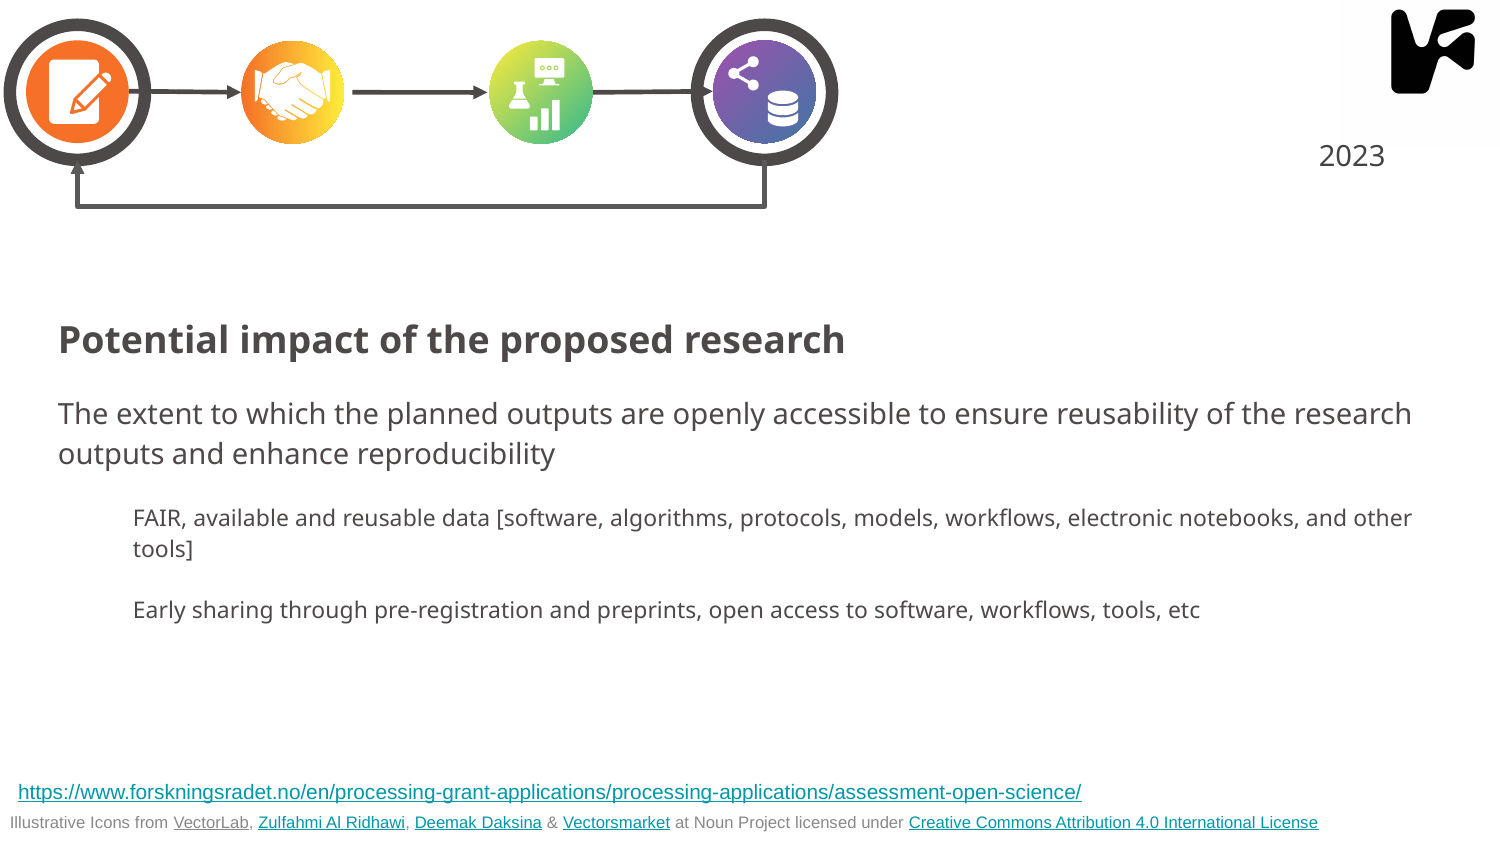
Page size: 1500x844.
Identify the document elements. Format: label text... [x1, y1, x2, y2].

text_box 2023 [1307, 131, 1498, 175]
text_box Potential impact of the proposed research The extent to which the planned outputs are openly accessible to ensure reusability of the research outputs and enhance reproducibility FAIR, available and reusable data [software, algorithms, protocols, models, workflows, electronic notebooks, and other tools] Early sharing through pre-registration and preprints, open access to software, workflows, tools, etc [42, 294, 1458, 763]
text_box [26, 40, 129, 144]
text_box [489, 40, 593, 144]
picture [1338, 0, 1500, 147]
text_box https://www.forskningsradet.no/en/processing-grant-applications/processing-applications/assessment-open-science/ [3, 763, 1480, 819]
text_box [241, 40, 344, 144]
text_box Potential impact of the proposed research The extent to which the planned outputs are openly accessible to ensure reusability of the research outputs and enhance reproducibility FAIR, available and reusable data [software, algorithms, protocols, models, workflows, electronic notebooks, and other tools] Early sharing through pre-registration and preprints, open access to software, workflows, tools, etc [42, 819, 1458, 844]
text_box [713, 40, 816, 144]
